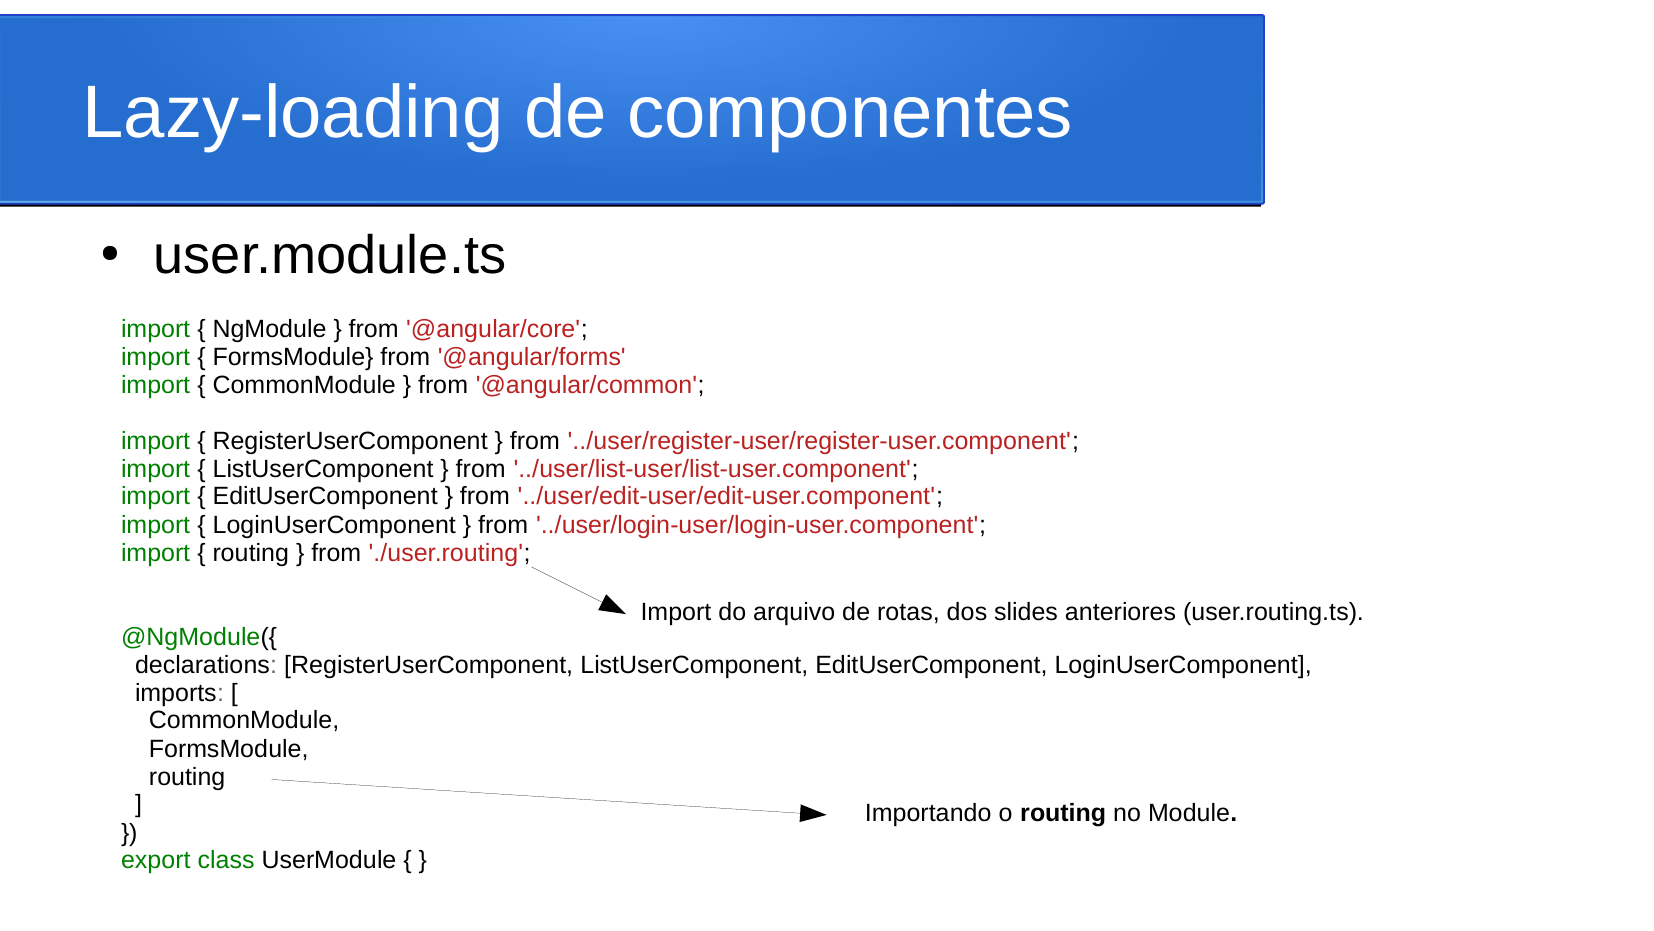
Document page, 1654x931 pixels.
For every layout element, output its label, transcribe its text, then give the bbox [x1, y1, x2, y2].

list user.module.ts [82, 224, 1571, 764]
text_box import { NgModule } from '@angular/core'; import { FormsModule} from '@angular/forms' import { CommonModule } from '@angular/common'; import { RegisterUserComponent } from '../user/register-user/register-user.component'; import { ListUserComponent } from '../user/list-user/list-user.component'; import { EditUserComponent } from '../user/edit-user/edit-user.component'; import { LoginUserComponent } from '../user/login-user/login-user.component'; import { routing } from './user.routing'; @NgModule({ declarations: [RegisterUserComponent, ListUserComponent, EditUserComponent, LoginUserComponent], imports: [ CommonModule, FormsModule, routing ] }) export class UserModule { } [106, 307, 1559, 910]
text_box Import do arquivo de rotas, dos slides anteriores (user.routing.ts). [625, 590, 1381, 634]
title Lazy-loading de componentes [82, 35, 1235, 189]
text_box Importando o routing no Module. [850, 791, 1253, 835]
